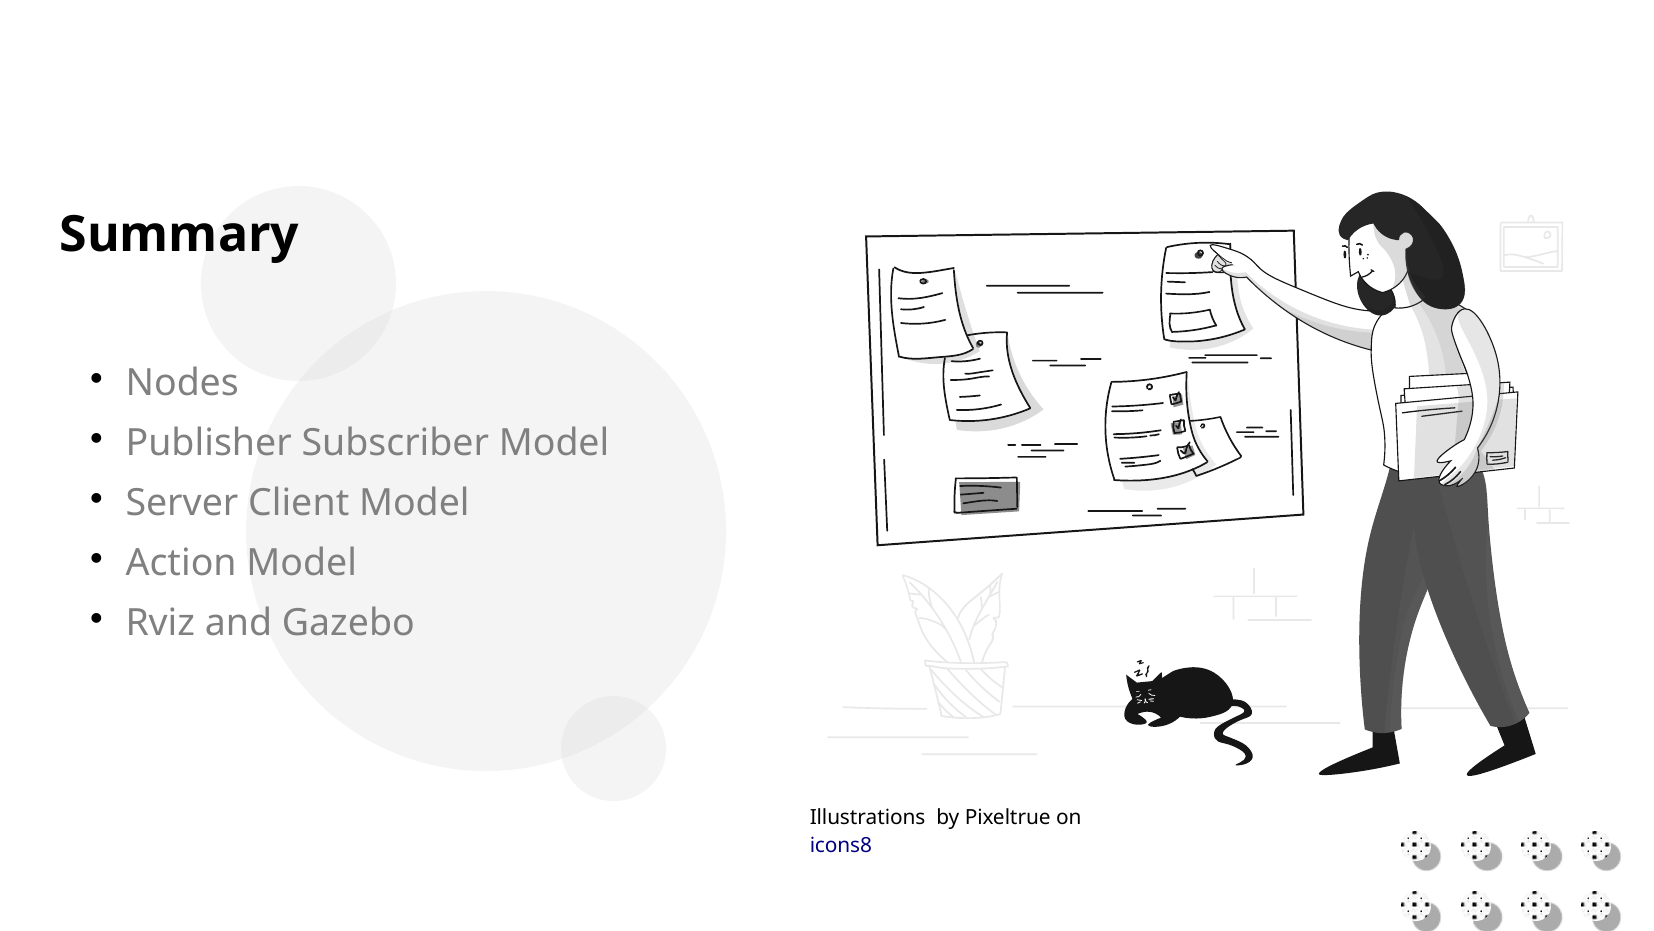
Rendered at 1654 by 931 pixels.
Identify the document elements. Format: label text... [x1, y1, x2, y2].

text_box Nodes Publisher Subscriber Model Server Client Model Action Model Rviz and Gazebo [75, 350, 1005, 680]
picture [1400, 891, 1432, 922]
picture [1581, 830, 1612, 862]
picture [1580, 890, 1612, 922]
picture [1461, 890, 1492, 922]
picture [1460, 830, 1492, 862]
picture [1520, 831, 1552, 862]
picture [1400, 830, 1432, 862]
text_box Summary [44, 193, 600, 259]
picture [1520, 890, 1552, 922]
